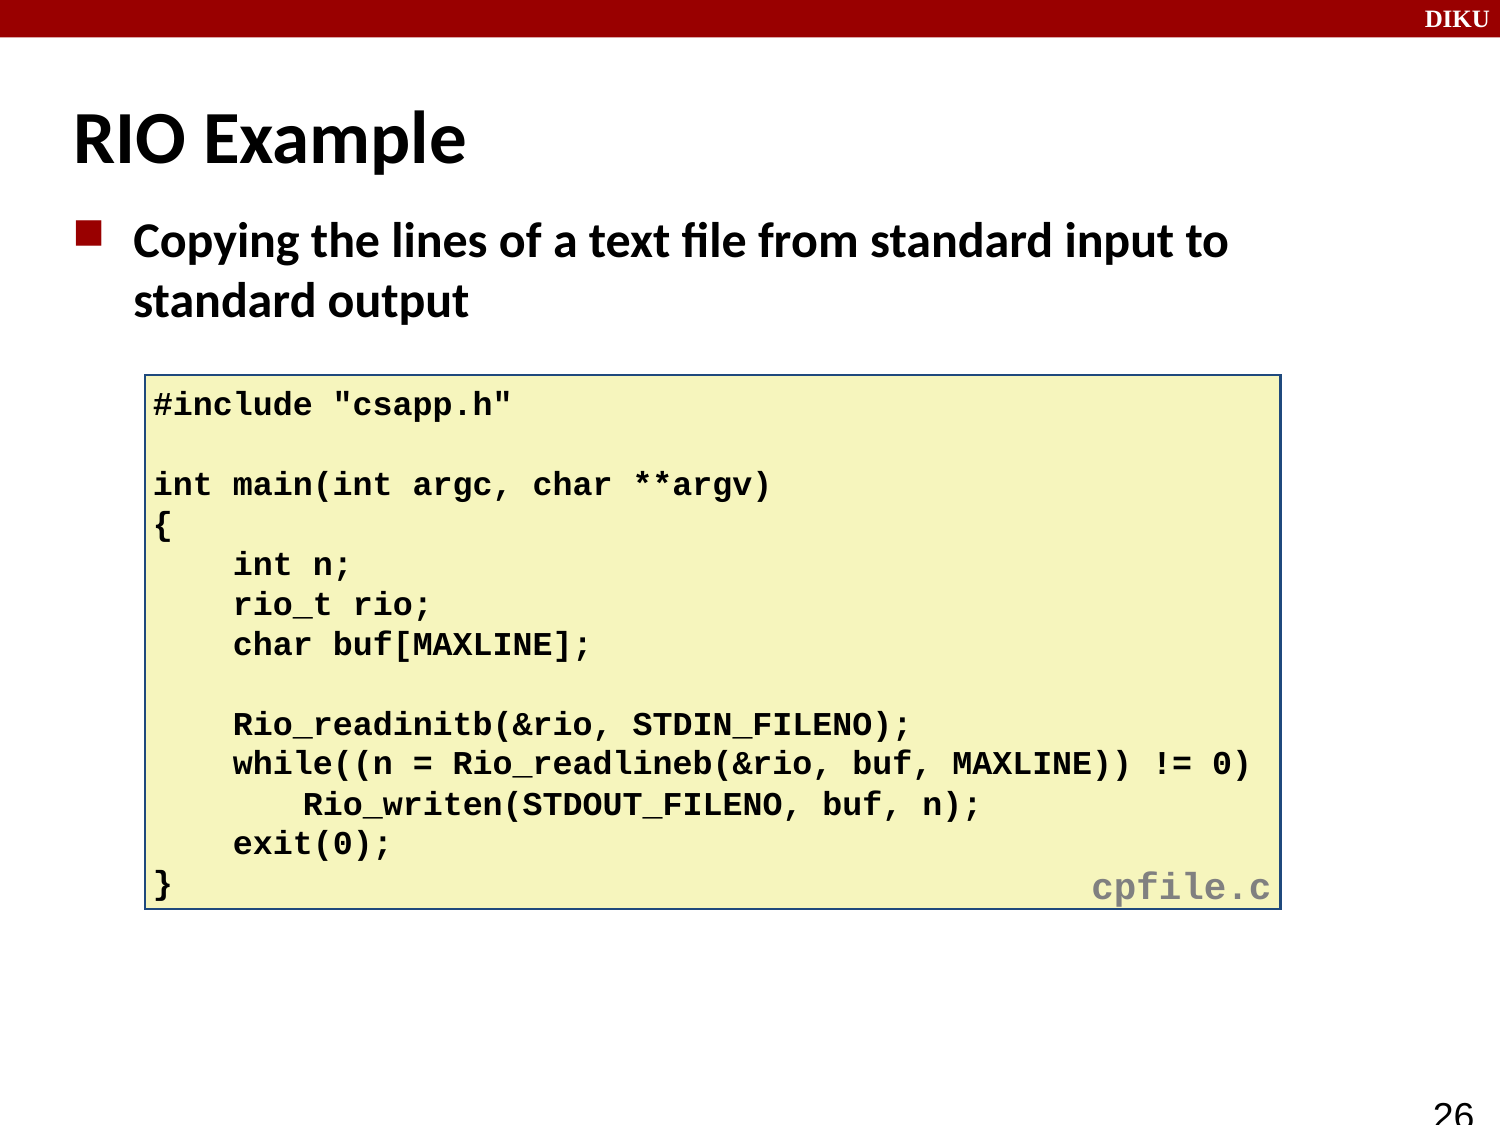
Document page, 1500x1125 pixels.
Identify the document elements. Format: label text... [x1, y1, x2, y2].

text_box Copying the lines of a text file from standard input to standard output [62, 200, 1425, 350]
text_box RIO Example [58, 71, 1304, 197]
text_box cpfile.c [1076, 854, 1287, 915]
text_box #include "csapp.h" int main(int argc, char **argv) { int n; rio_t rio; char buf[MAXLINE]; Rio_readinitb(&rio, STDIN_FILENO); while((n = Rio_readlineb(&rio, buf, MAXLINE)) != 0) Rio_writen(STDOUT_FILENO, buf, n); exit(0); } [145, 375, 1281, 909]
